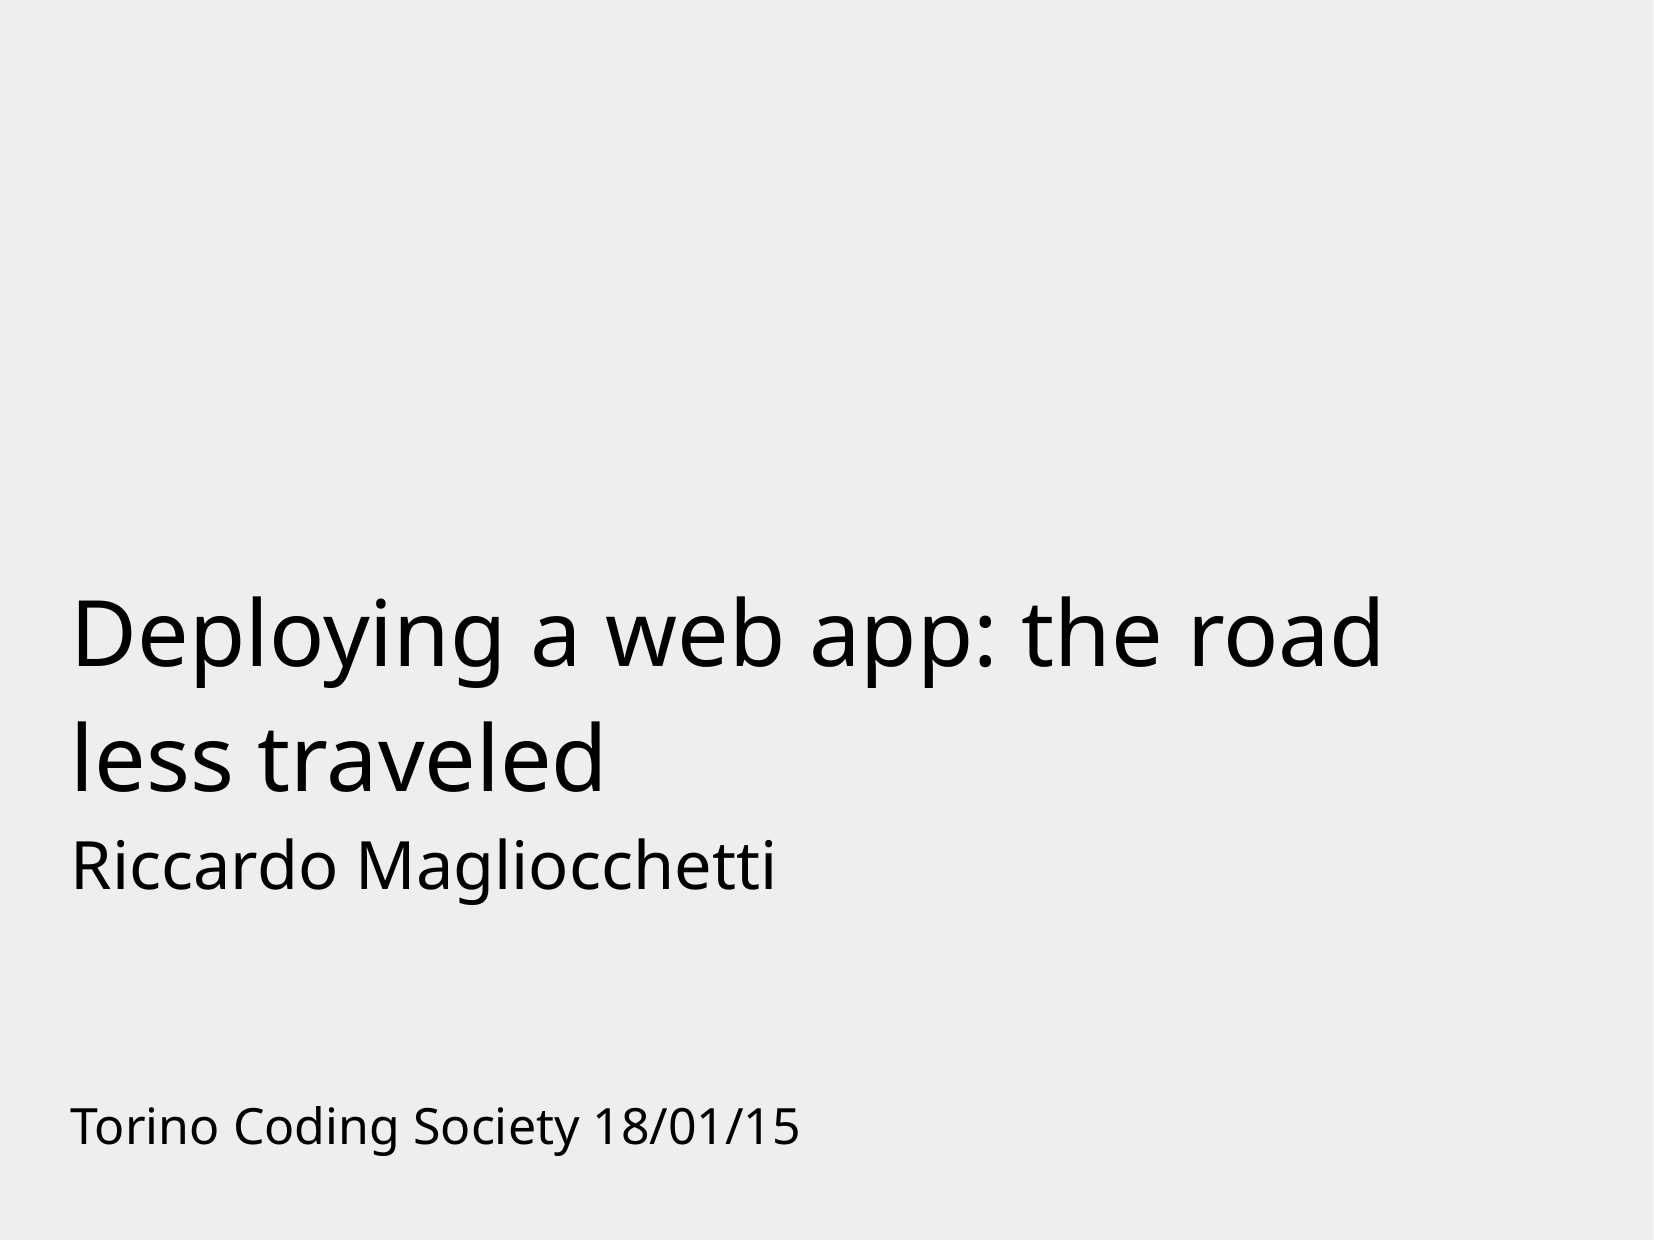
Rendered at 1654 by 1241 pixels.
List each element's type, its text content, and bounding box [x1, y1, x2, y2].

title Deploying a web app: the road less traveled Riccardo Magliocchetti Torino Coding Society 18/01/15 [70, 92, 1560, 1136]
